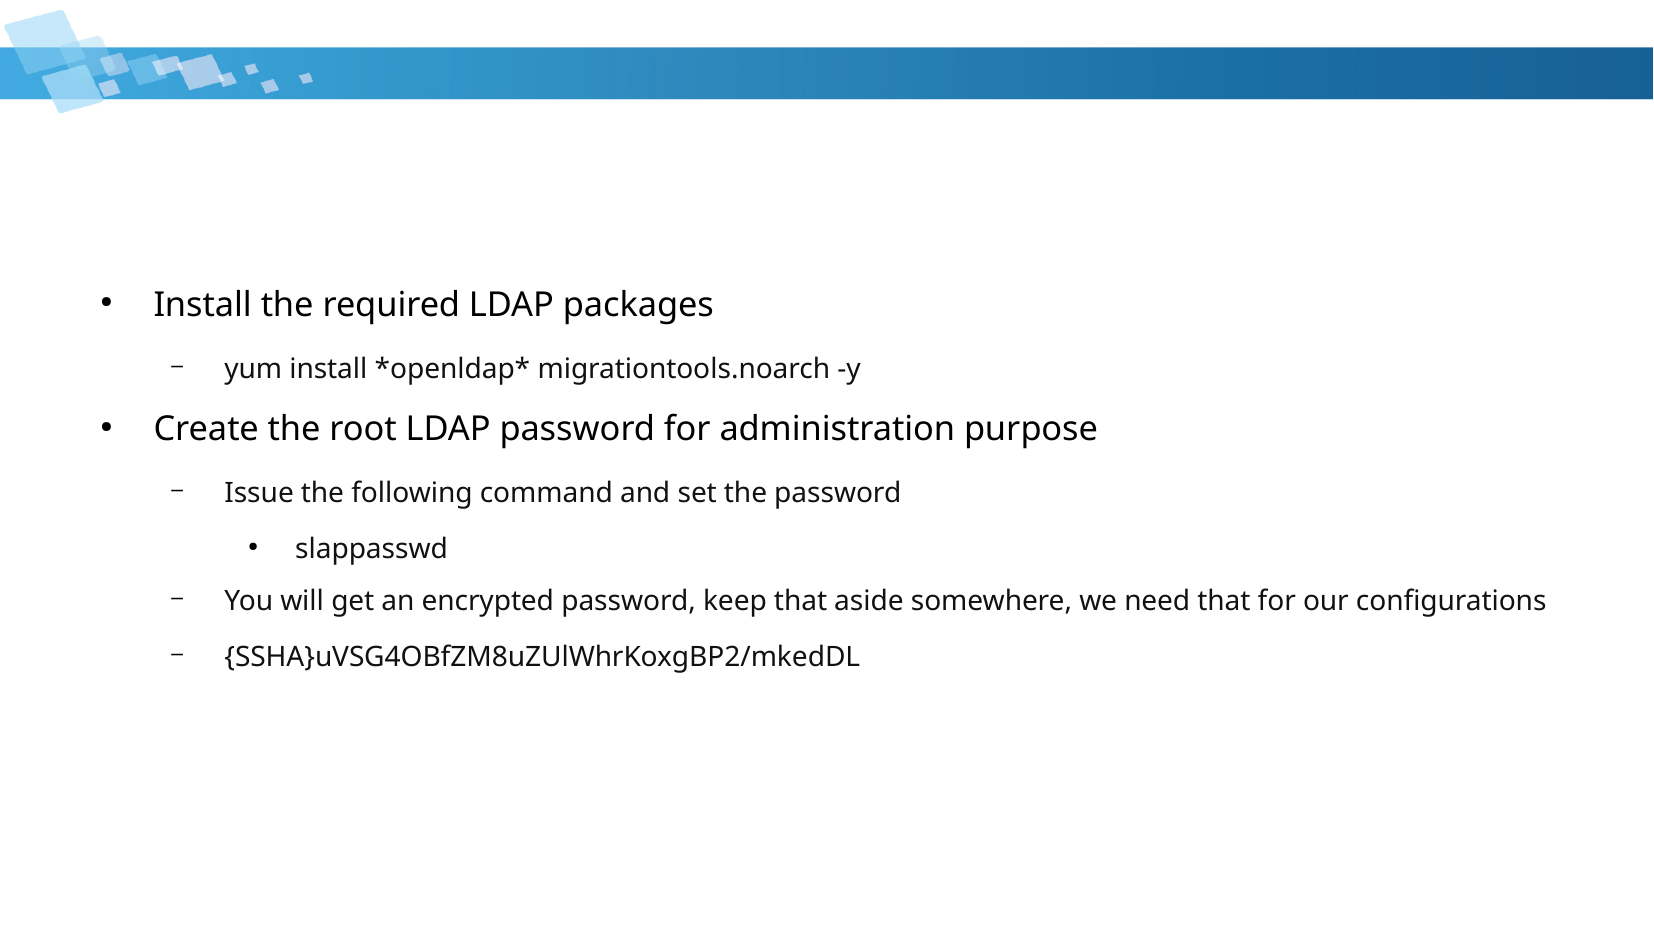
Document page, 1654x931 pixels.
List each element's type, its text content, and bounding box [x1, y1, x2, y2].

list Install the required LDAP packages yum install *openldap* migrationtools.noarch -y Create the root LDAP password for administration purpose Issue the following command and set the password slappasswd You will get an encrypted password, keep that aside somewhere, we need that for our configurations {SSHA}uVSG4OBfZM8uZUlWhrKoxgBP2/mkedDL [82, 279, 1571, 820]
picture [0, 0, 1653, 929]
